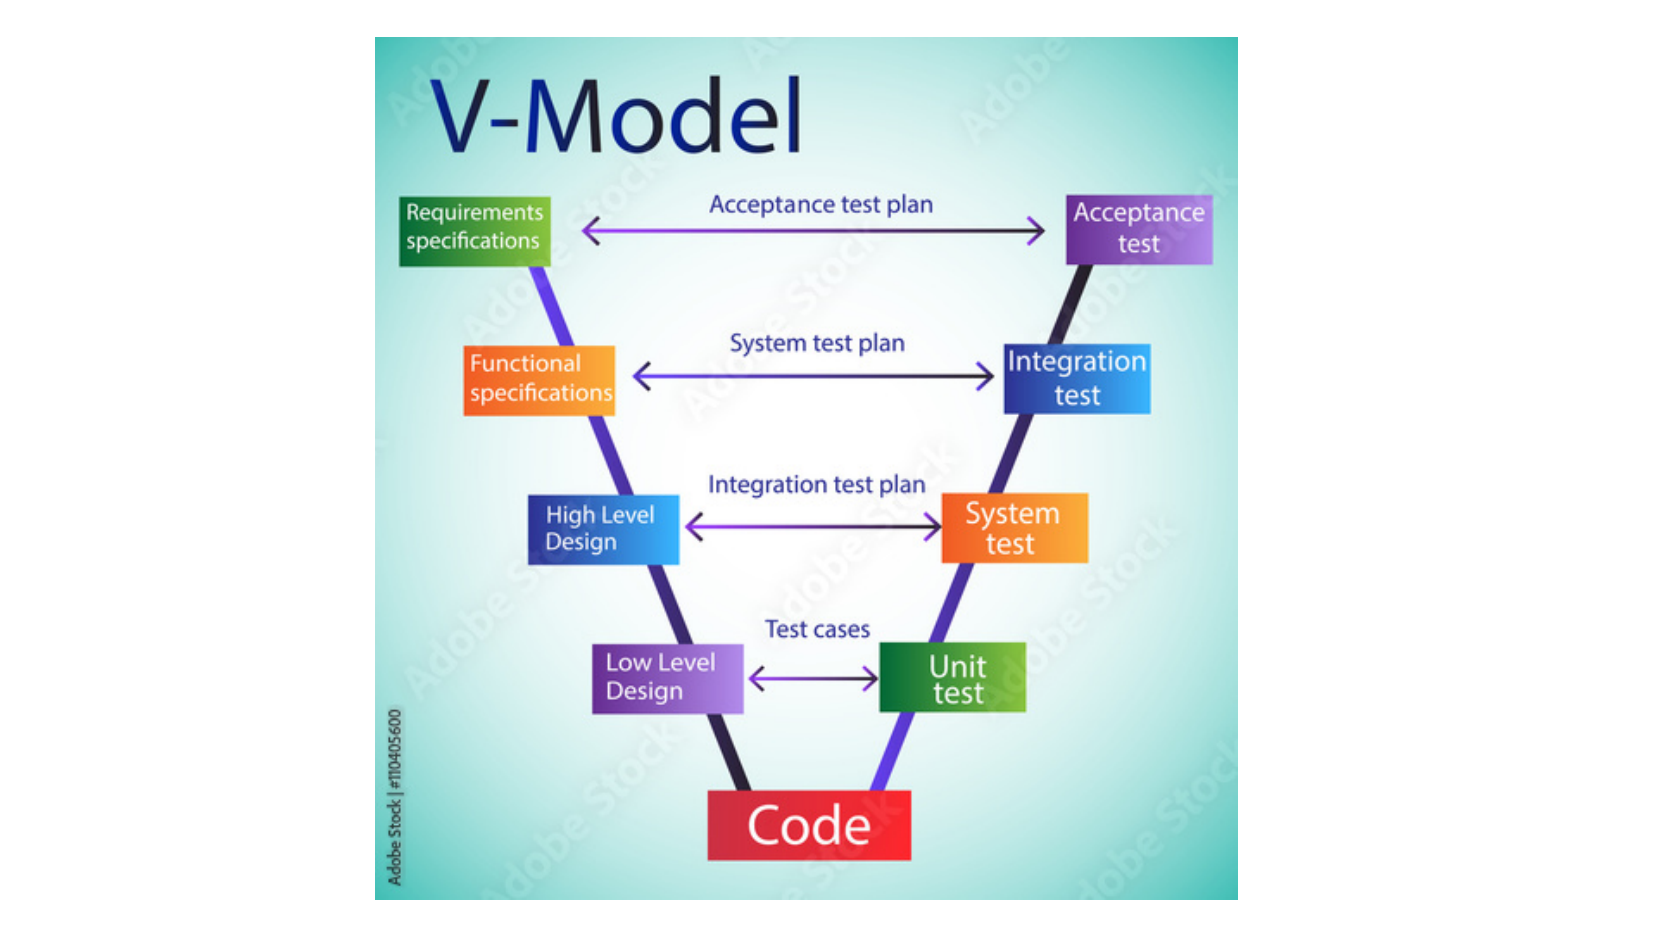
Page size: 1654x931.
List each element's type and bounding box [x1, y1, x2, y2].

picture [375, 37, 1238, 901]
